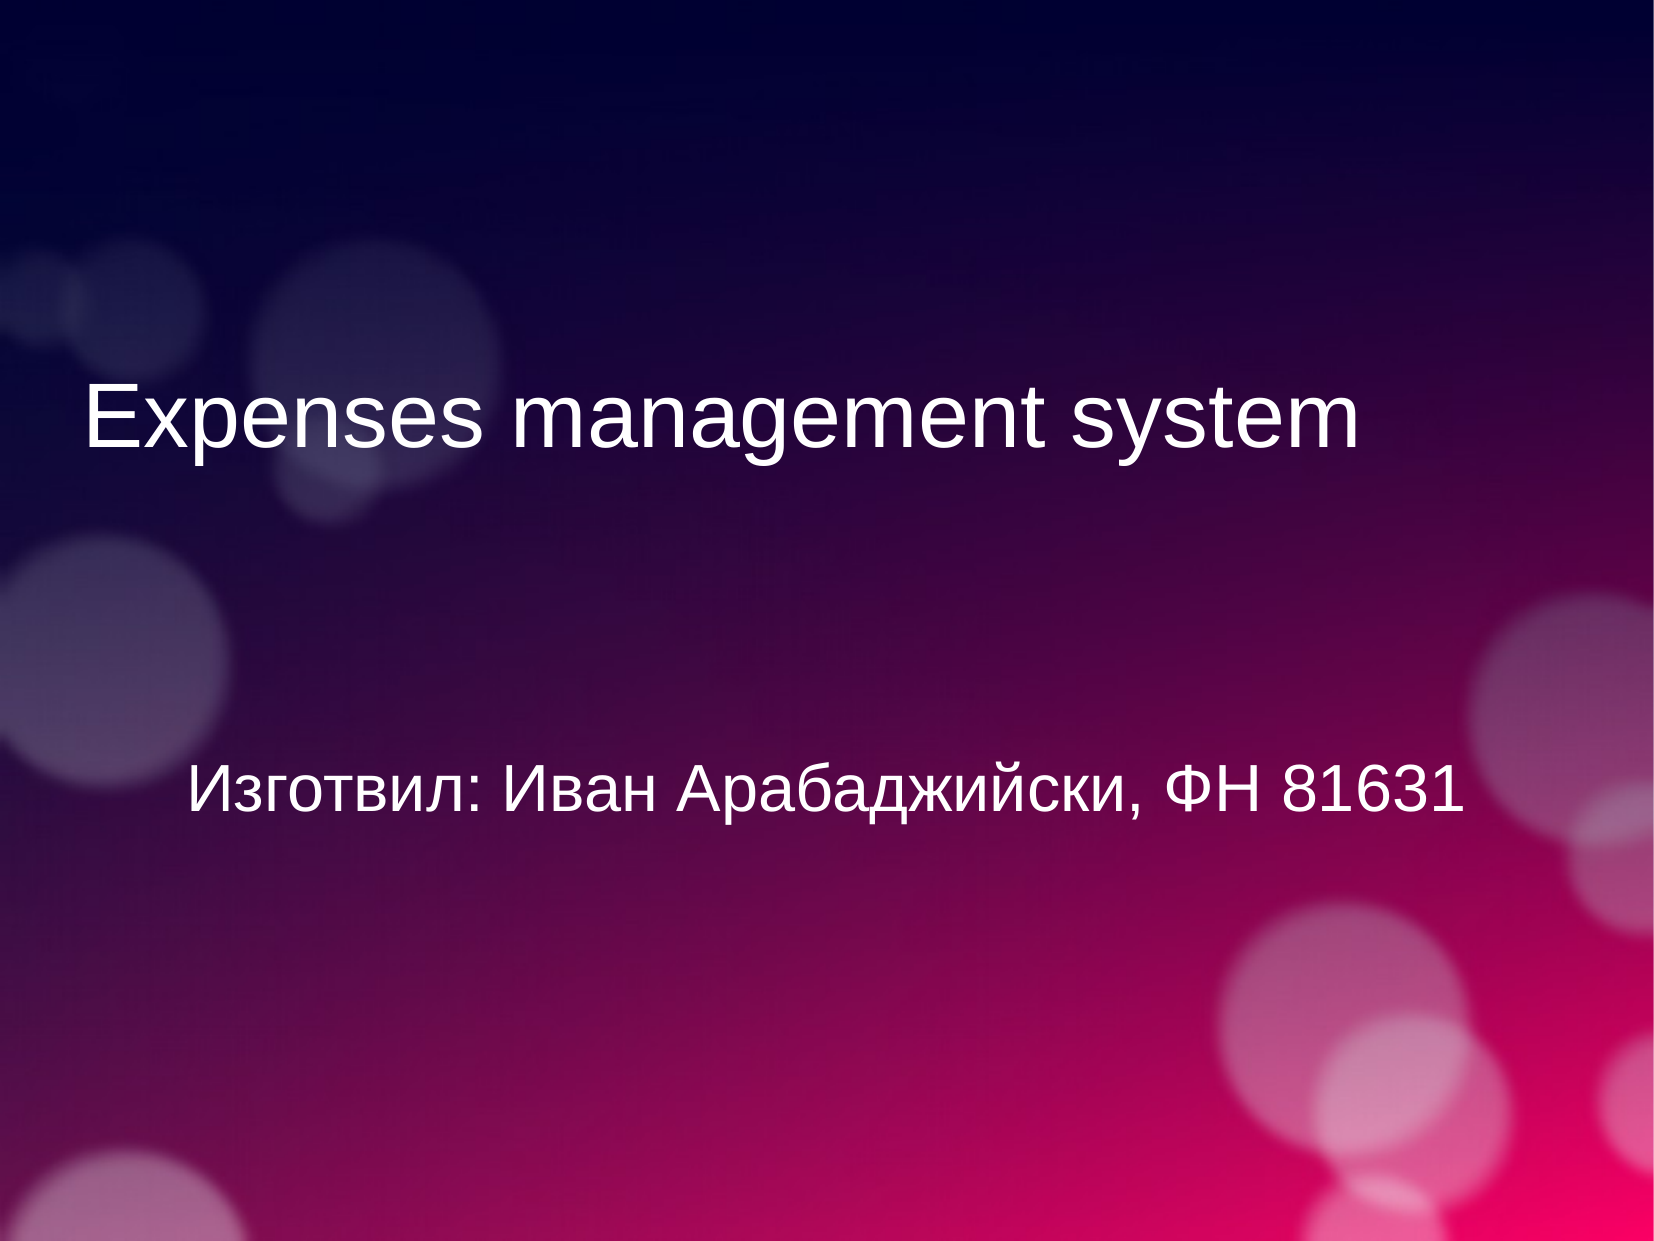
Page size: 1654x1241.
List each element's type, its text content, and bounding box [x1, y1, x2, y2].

title Expenses management system [82, 312, 1571, 520]
picture [0, 0, 1654, 1241]
subtitle Изготвил: Иван Арабаджийски, ФН 81631 [82, 566, 1571, 1010]
